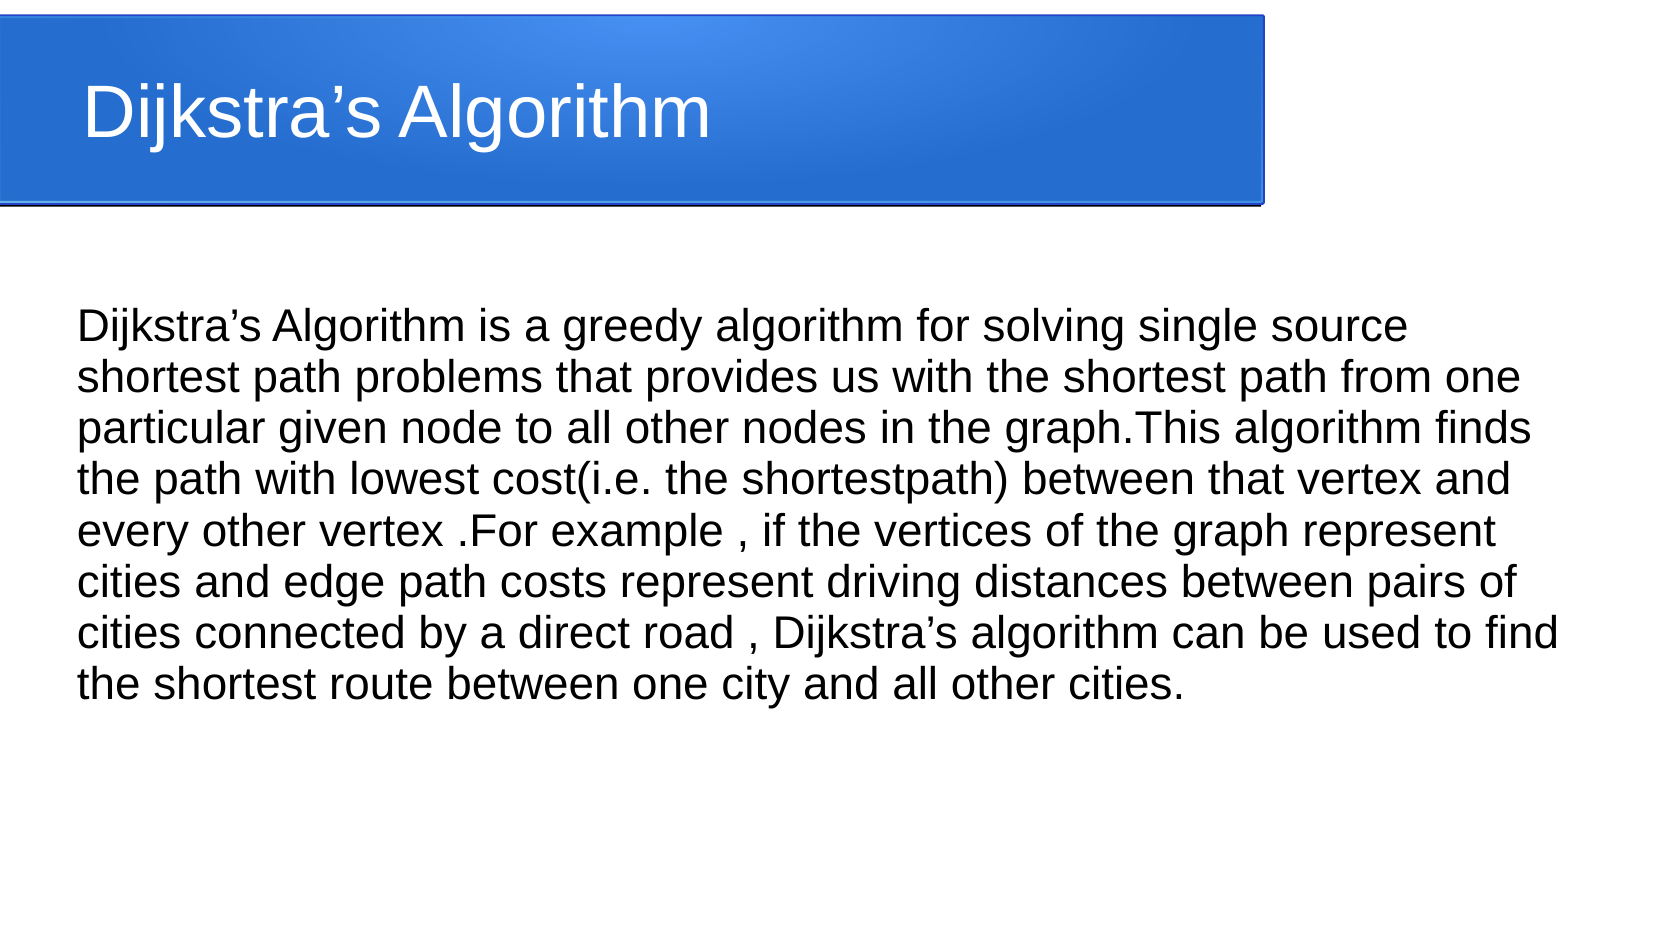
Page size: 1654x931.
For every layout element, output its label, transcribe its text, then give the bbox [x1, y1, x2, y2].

title Dijkstra’s Algorithm [82, 35, 1235, 189]
list Dijkstra’s Algorithm is a greedy algorithm for solving single source shortest path problems that provides us with the shortest path from one particular given node to all other nodes in the graph.This algorithm finds the path with lowest cost(i.e. the shortestpath) between that vertex and every other vertex .For example , if the vertices of the graph represent cities and edge path costs represent driving distances between pairs of cities connected by a direct road , Dijkstra’s algorithm can be used to find the shortest route between one city and all other cities. [76, 224, 1565, 764]
